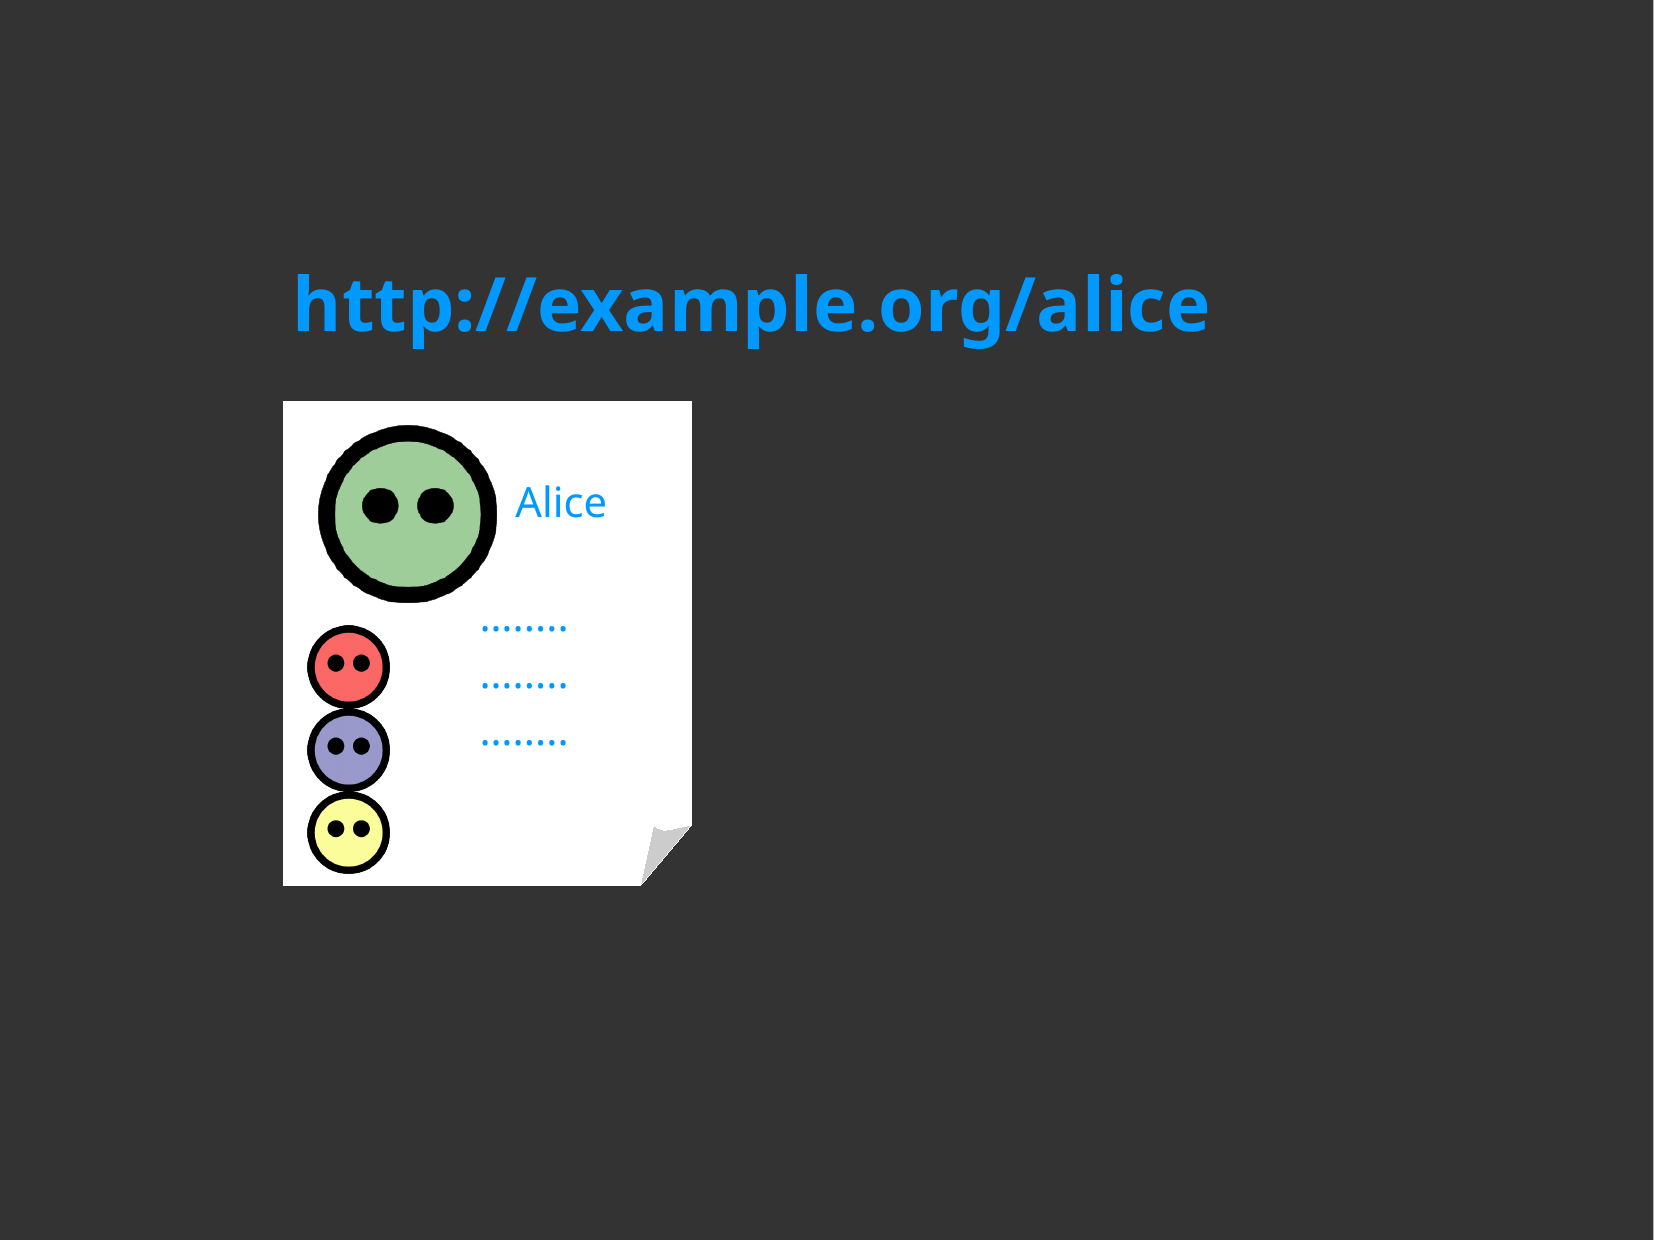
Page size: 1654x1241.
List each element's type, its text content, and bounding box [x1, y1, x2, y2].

text_box http://example.org/alice [278, 243, 1371, 343]
picture [318, 425, 497, 603]
picture [307, 625, 390, 875]
text_box Alice …..... …..... …..... [283, 401, 692, 886]
